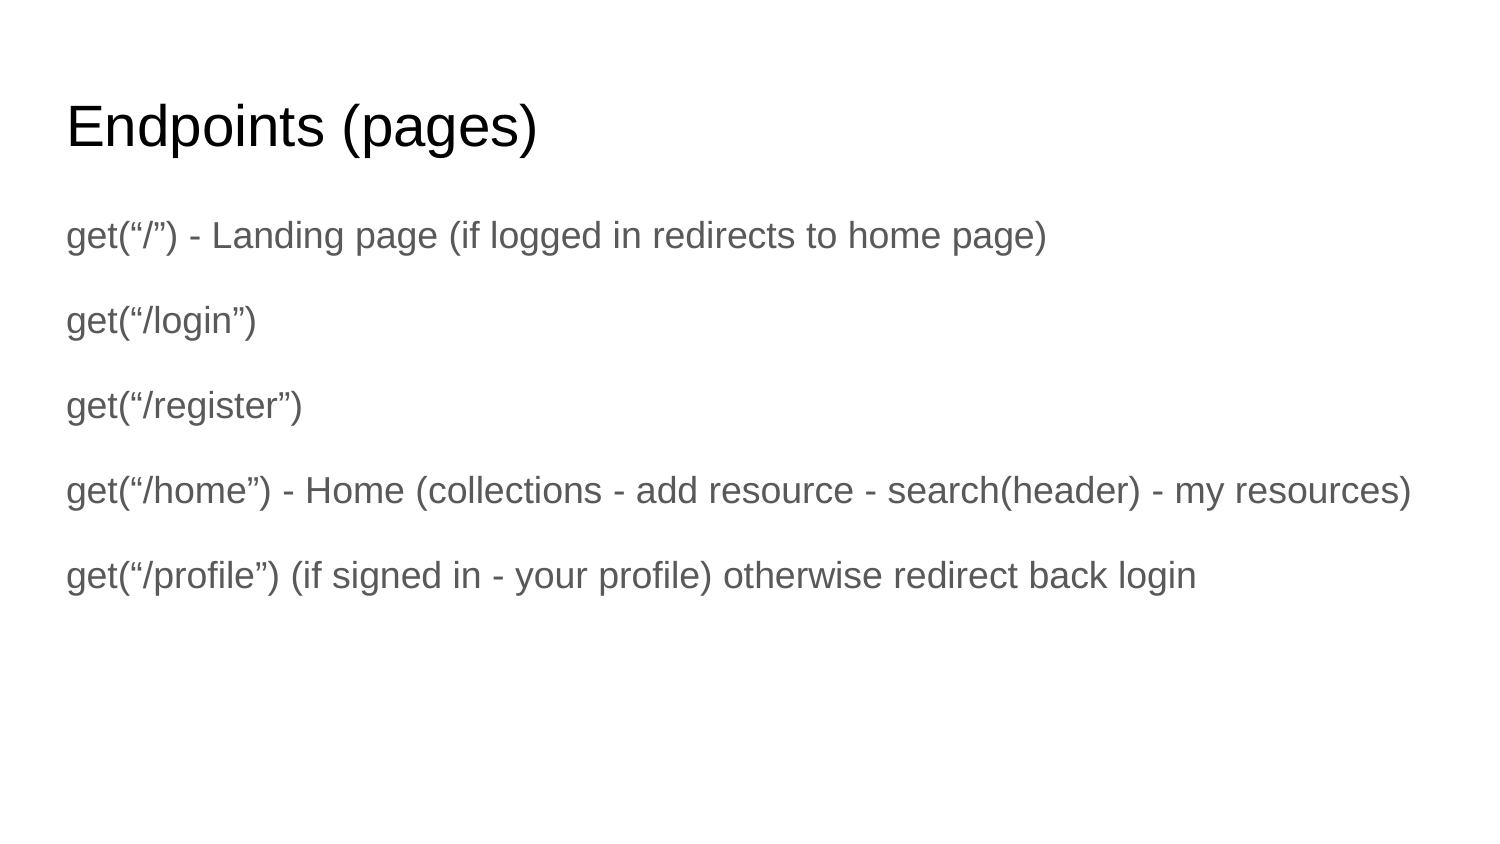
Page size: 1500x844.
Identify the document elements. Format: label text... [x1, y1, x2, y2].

title Endpoints (pages) [51, 72, 1449, 167]
list get(“/”) - Landing page (if logged in redirects to home page) get(“/login”) get(“/register”) get(“/home”) - Home (collections - add resource - search(header) - my resources) get(“/profile”) (if signed in - your profile) otherwise redirect back login [51, 189, 1449, 750]
